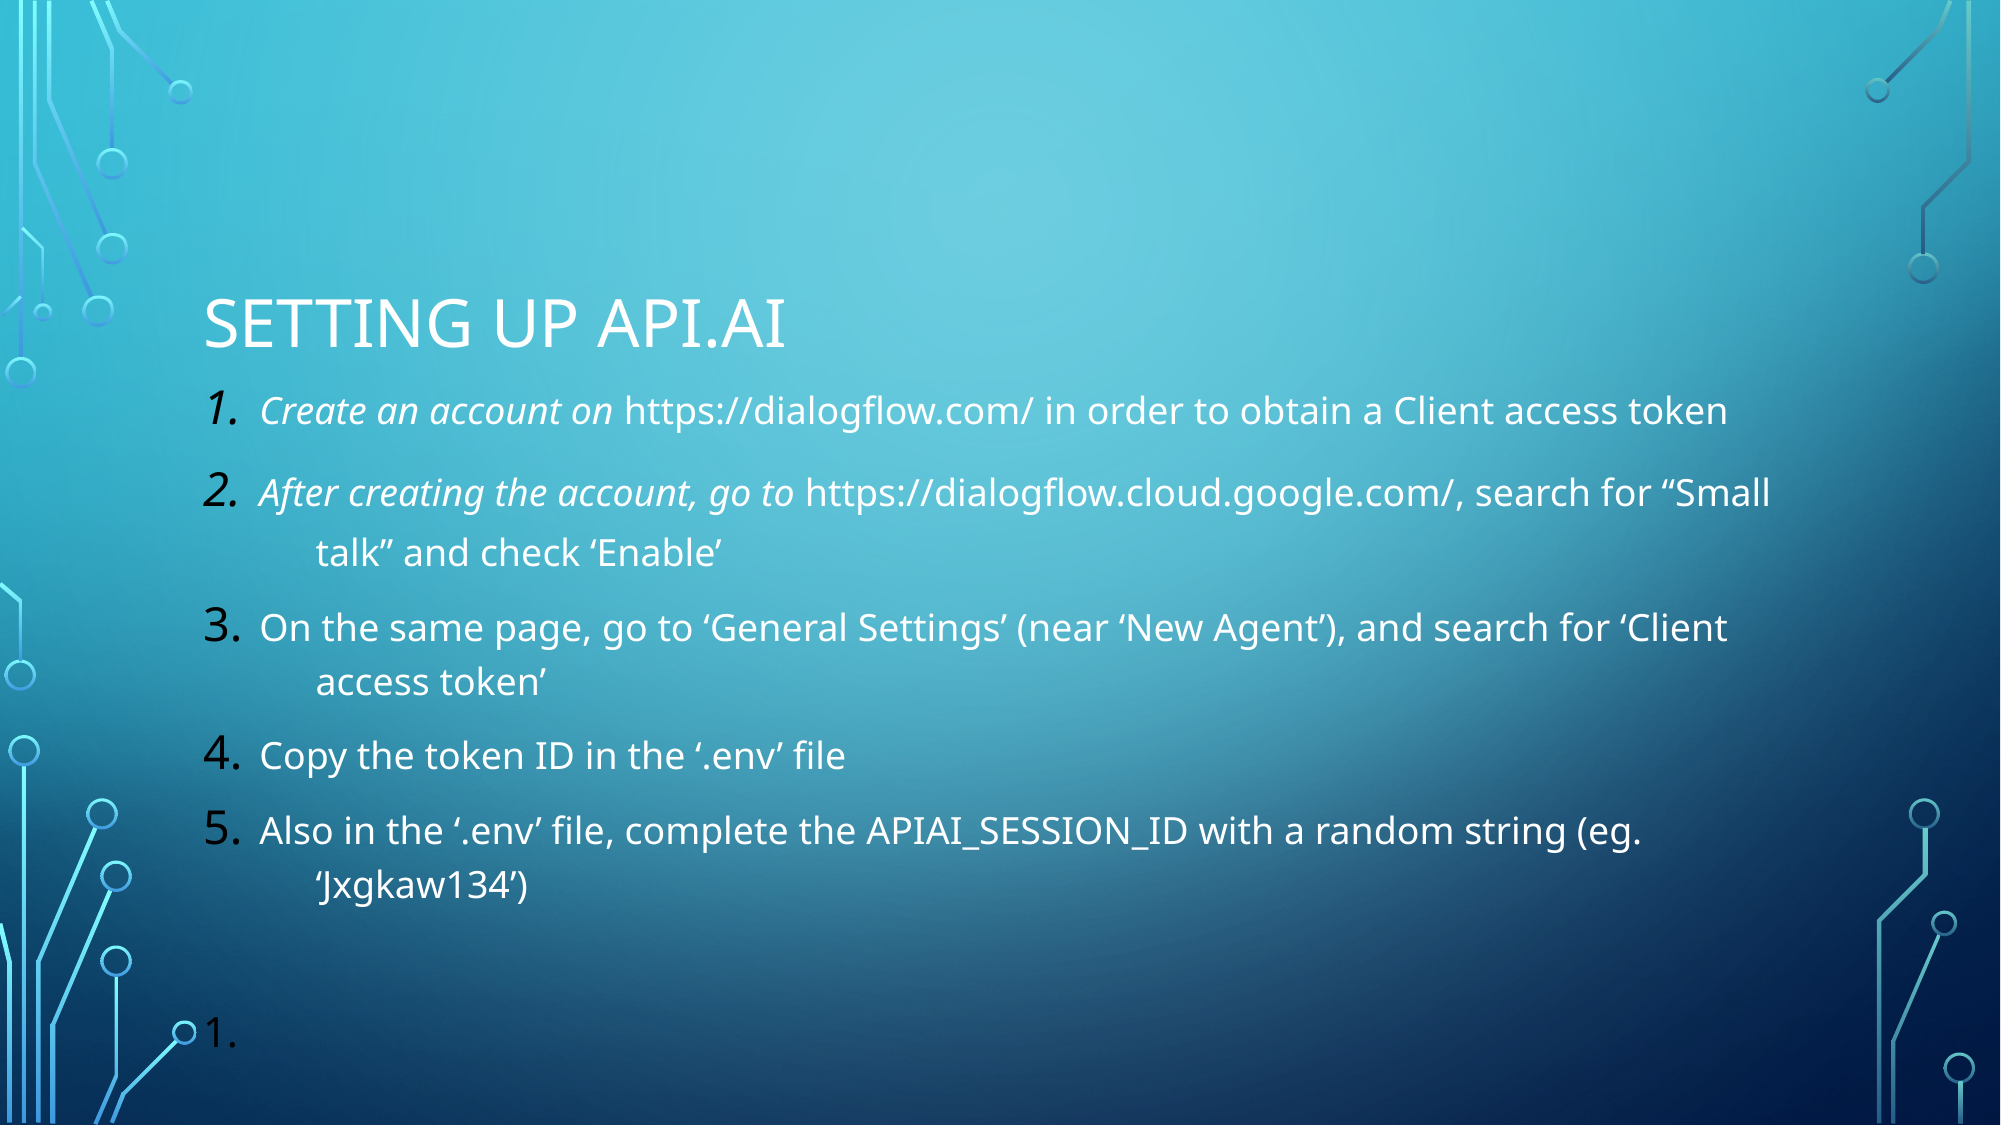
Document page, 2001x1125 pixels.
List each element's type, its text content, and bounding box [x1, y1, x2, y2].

list Create an account on https://dialogflow.com/ in order to obtain a Client access token After creating the account, go to https://dialogflow.cloud.google.com/, search for “Small talk” and check ‘Enable’ On the same page, go to ‘General Settings’ (near ‘New Agent’), and search for ‘Client access token’ Copy the token ID in the ‘.env’ file Also in the ‘.env’ file, complete the APIAI_SESSION_ID with a random string (eg. ‘Jxgkaw134’) [188, 369, 1813, 951]
title Setting up api.ai [188, 99, 1813, 369]
